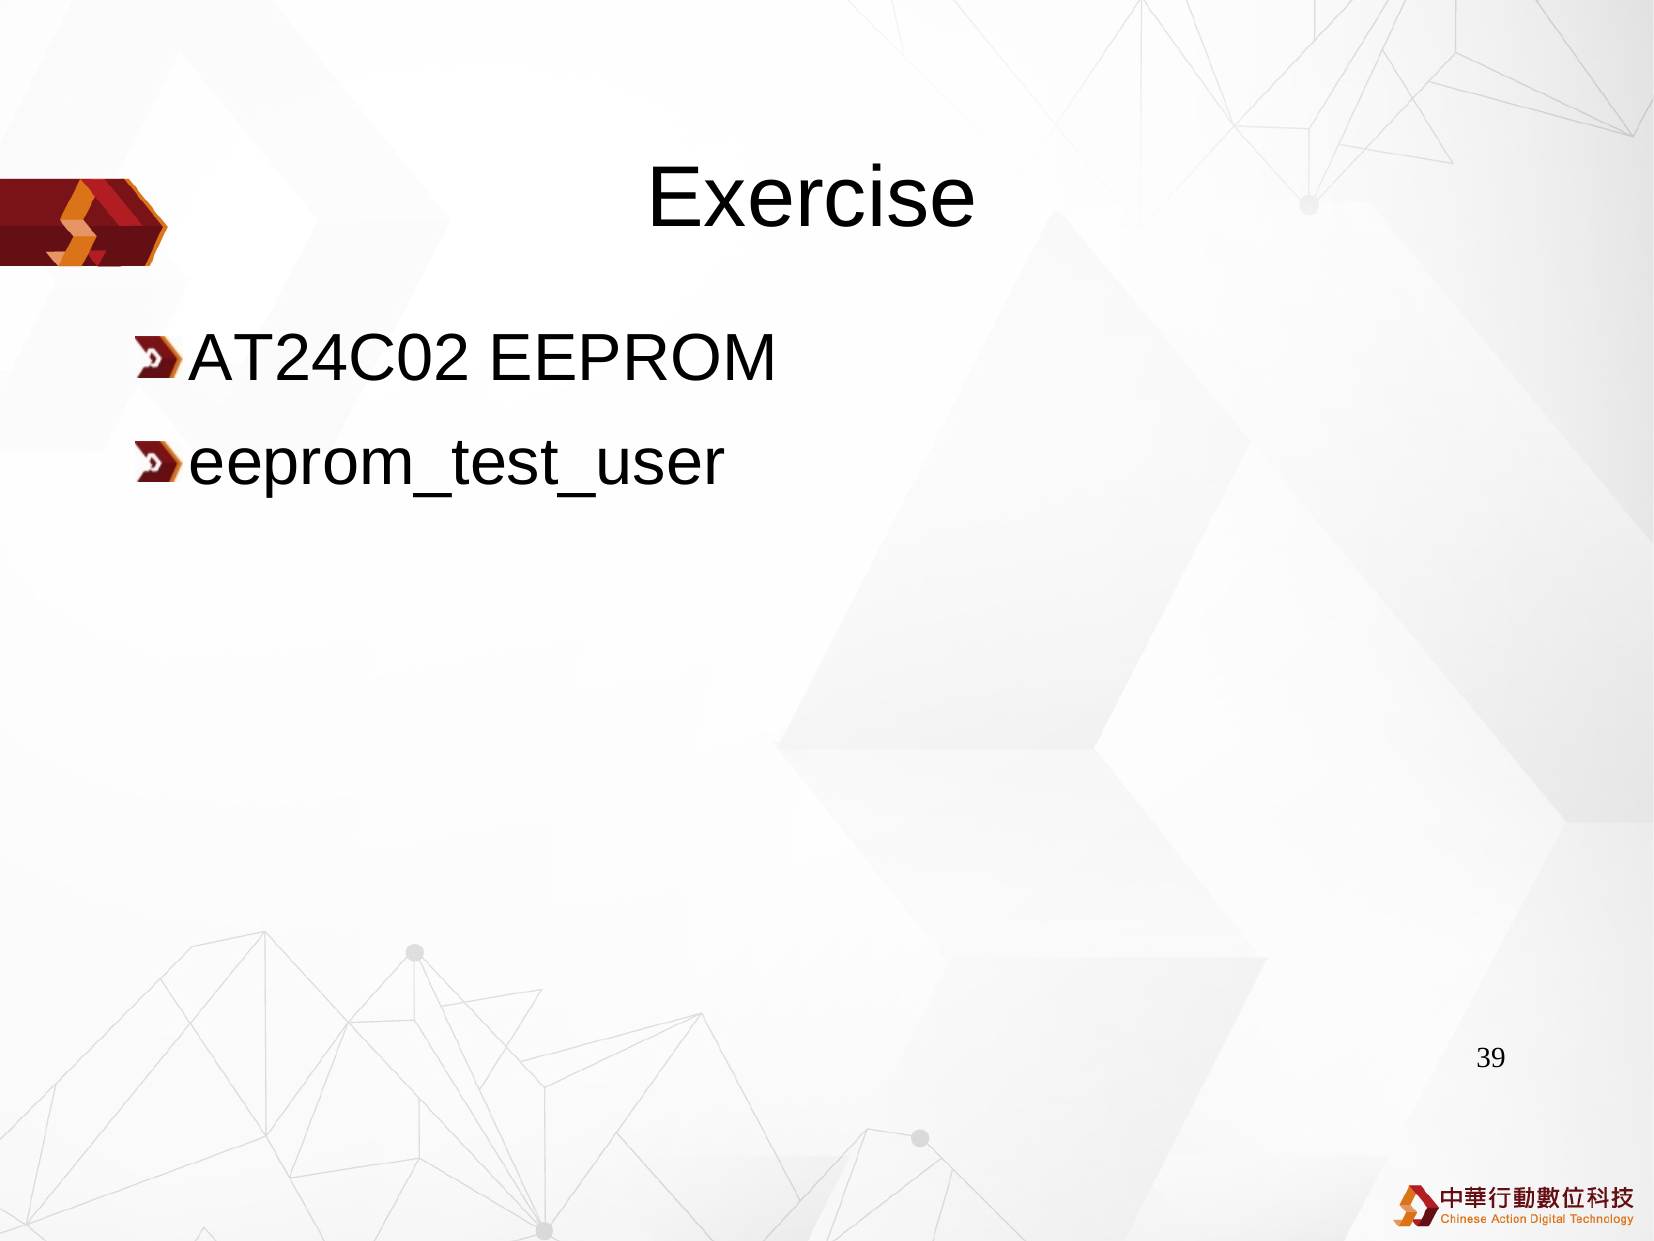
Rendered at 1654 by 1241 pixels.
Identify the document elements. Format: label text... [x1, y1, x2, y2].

list AT24C02 EEPROM eeprom_test_user [118, 319, 1571, 1040]
title Exercise [118, 112, 1506, 281]
picture [0, 0, 1654, 1241]
